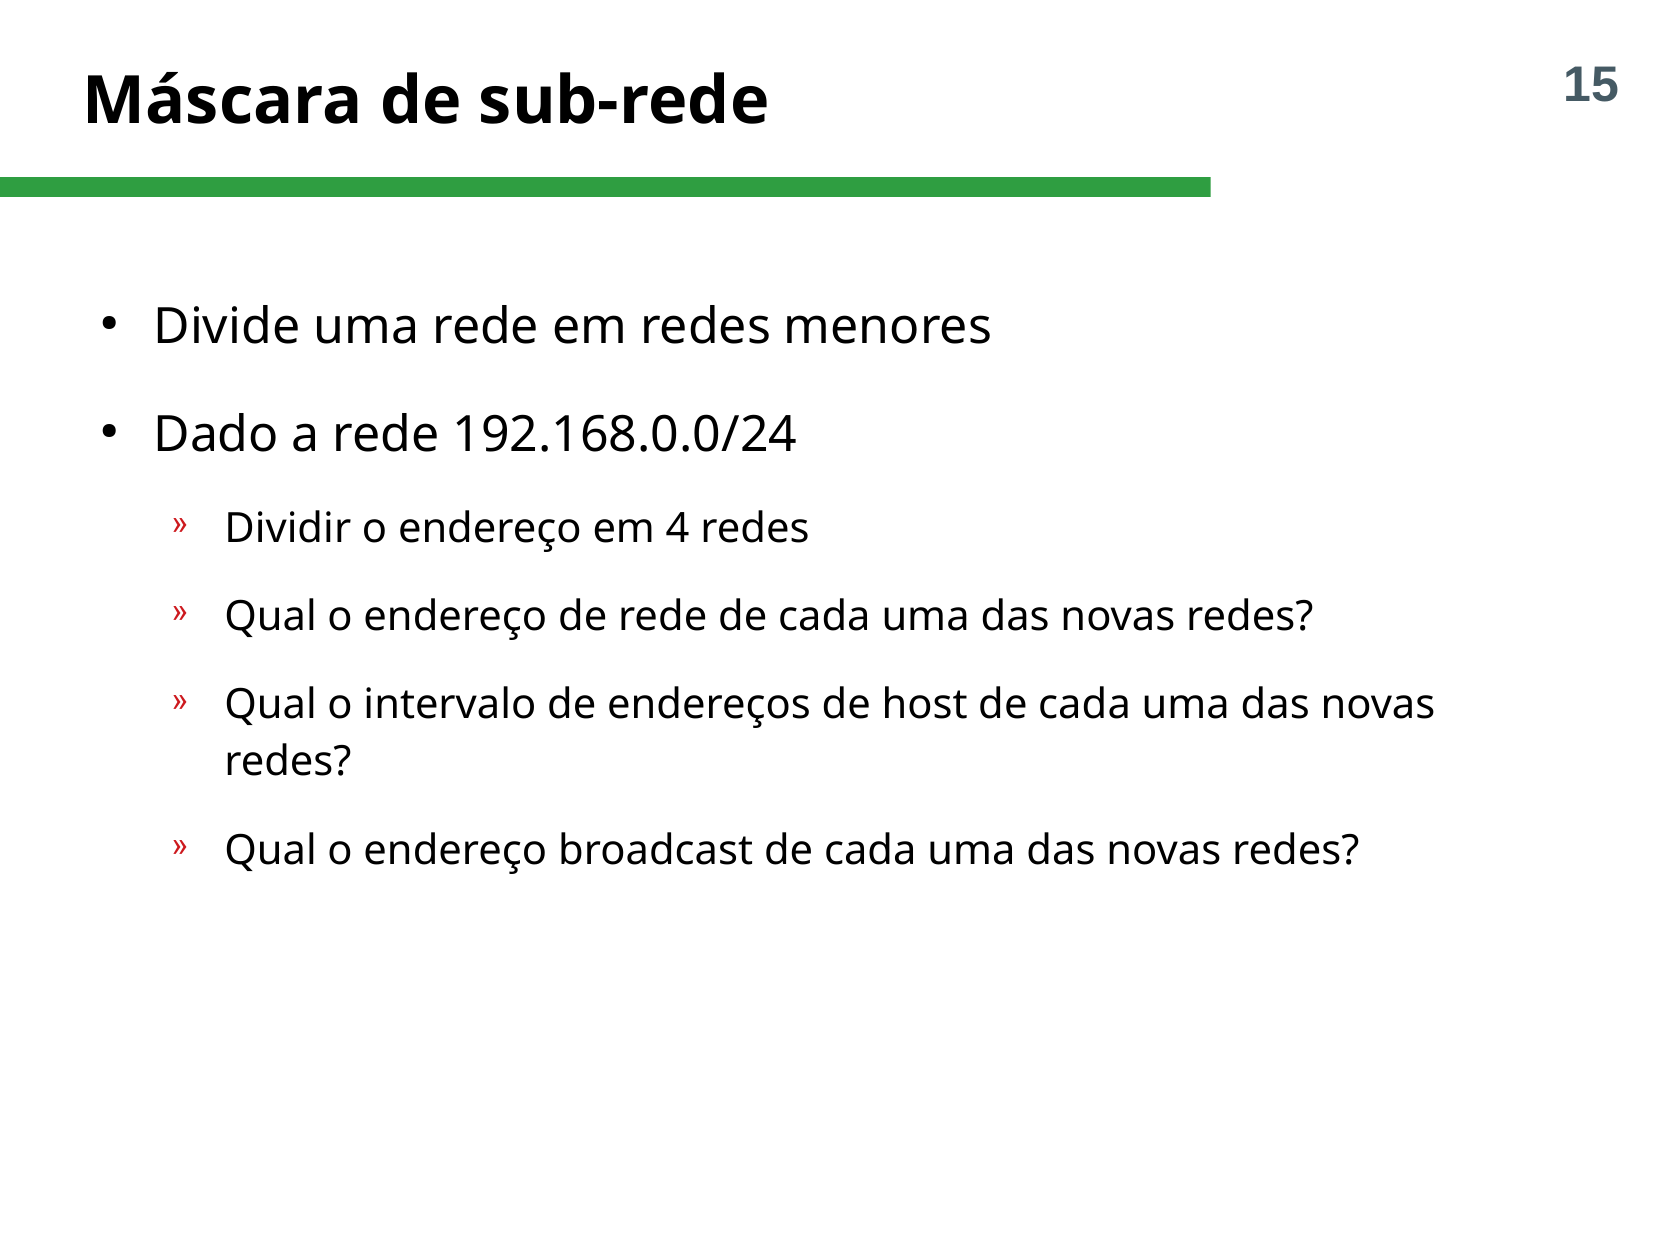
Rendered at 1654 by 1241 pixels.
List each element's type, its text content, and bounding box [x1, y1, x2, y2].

title Máscara de sub-rede [82, 0, 1152, 202]
list Divide uma rede em redes menores Dado a rede 192.168.0.0/24 Dividir o endereço em 4 redes Qual o endereço de rede de cada uma das novas redes? Qual o intervalo de endereços de host de cada uma das novas redes? Qual o endereço broadcast de cada uma das novas redes? [82, 290, 1571, 1211]
